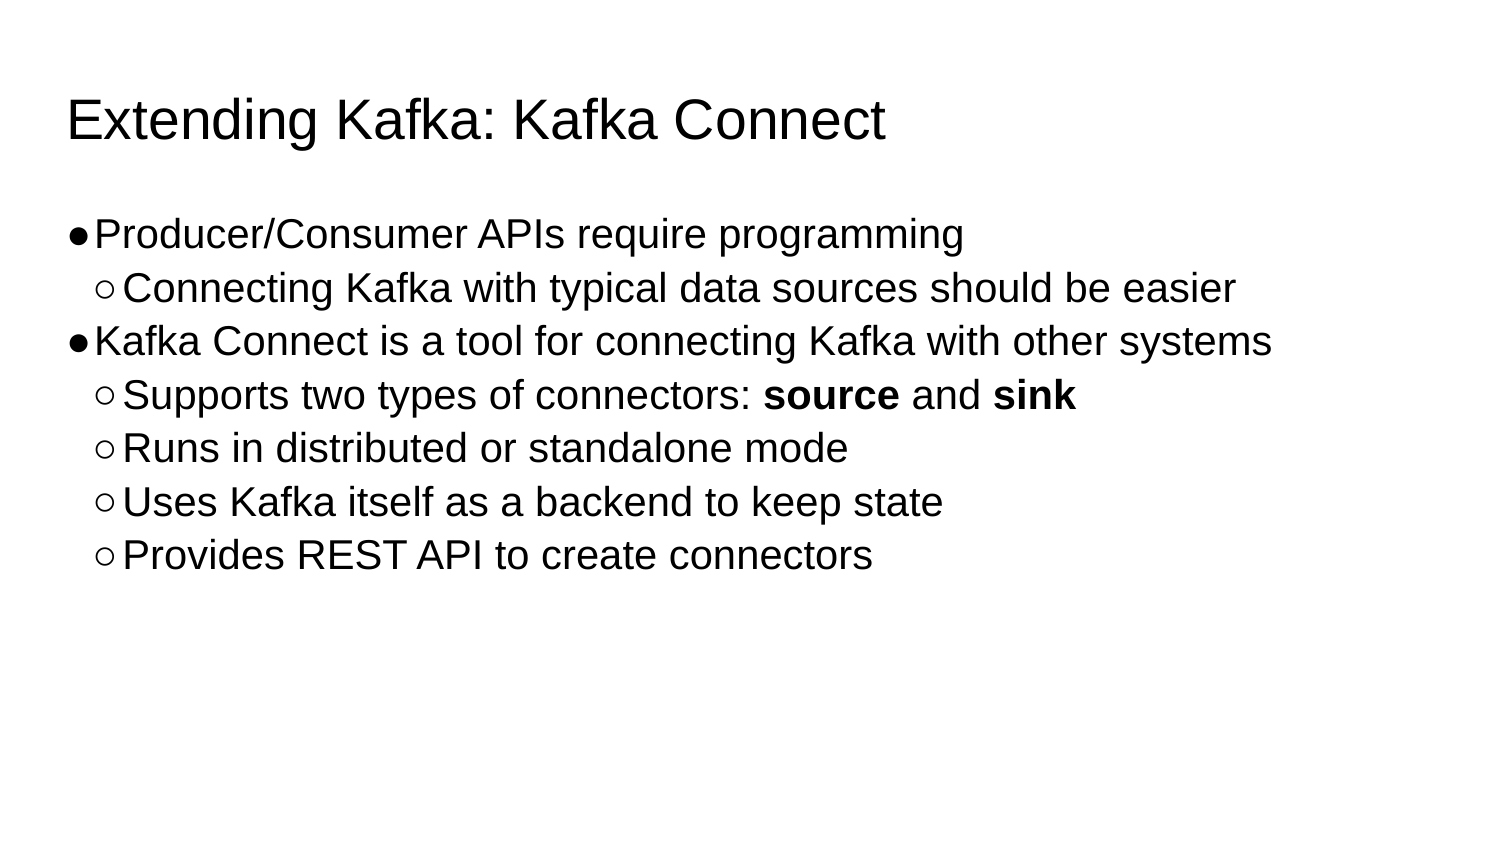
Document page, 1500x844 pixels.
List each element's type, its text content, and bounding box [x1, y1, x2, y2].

title Extending Kafka: Kafka Connect [51, 72, 1449, 167]
list Producer/Consumer APIs require programming Connecting Kafka with typical data sources should be easier Kafka Connect is a tool for connecting Kafka with other systems Supports two types of connectors: source and sink Runs in distributed or standalone mode Uses Kafka itself as a backend to keep state Provides REST API to create connectors [51, 189, 1449, 750]
